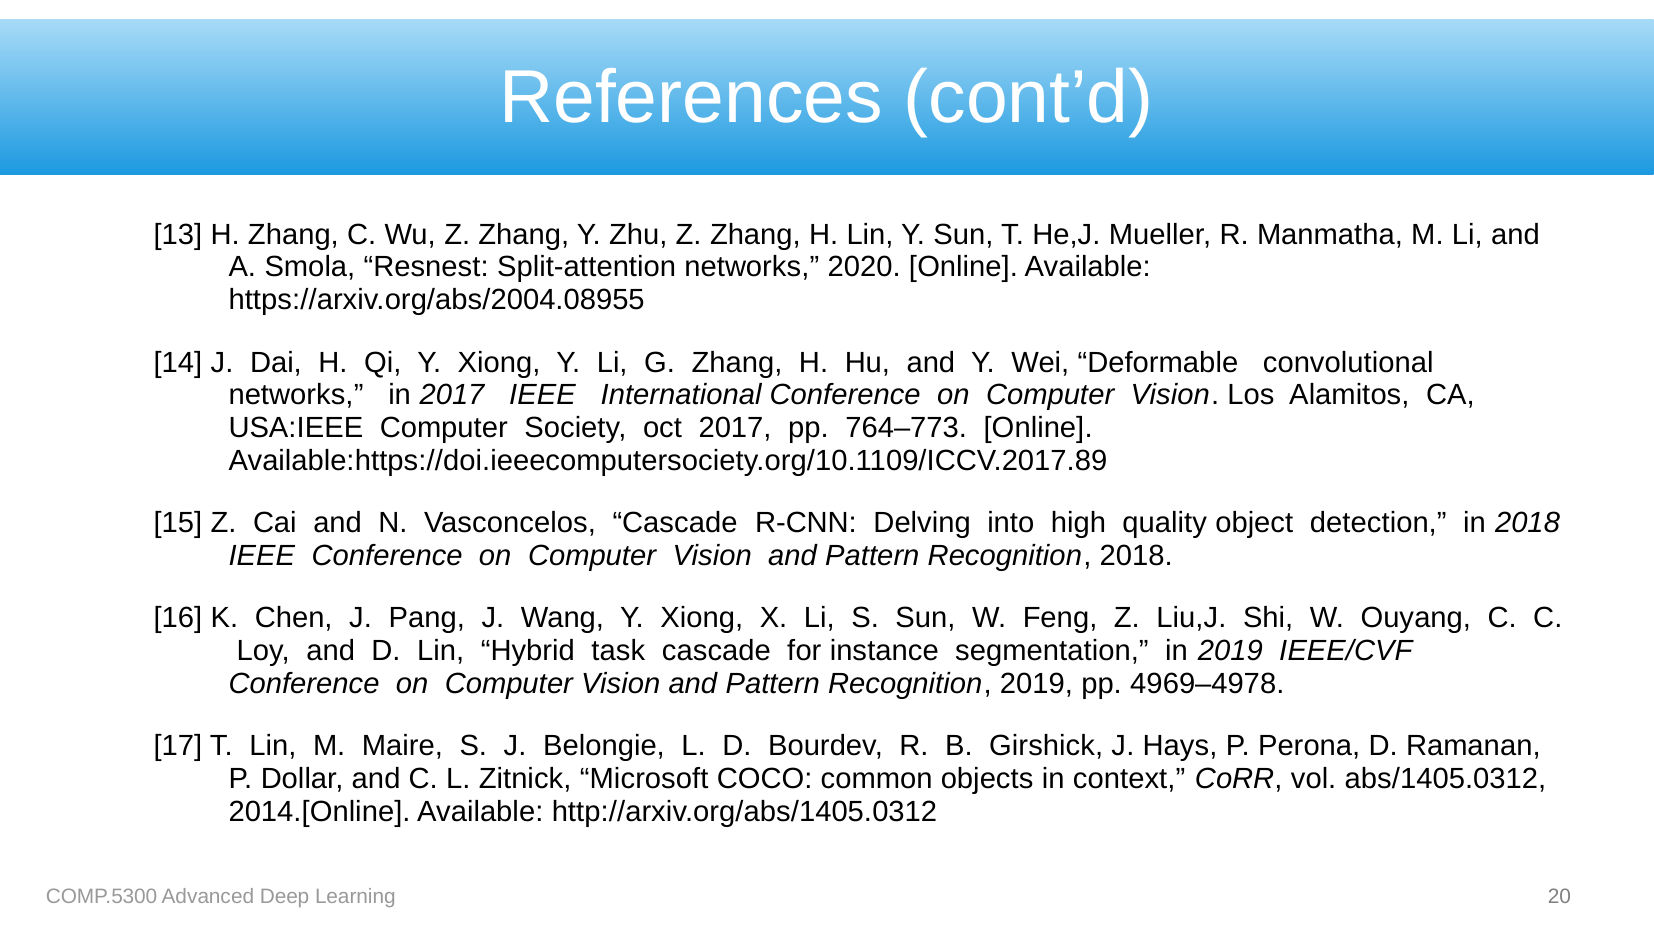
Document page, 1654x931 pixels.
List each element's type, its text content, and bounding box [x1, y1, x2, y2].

title References (cont’d) [0, 19, 1654, 175]
list [13] H. Zhang, C. Wu, Z. Zhang, Y. Zhu, Z. Zhang, H. Lin, Y. Sun, T. He,J. Mueller, R. Manmatha, M. Li, and A. Smola, “Resnest: Split-attention networks,” 2020. [Online]. Available: https://arxiv.org/abs/2004.08955 [14] J. Dai, H. Qi, Y. Xiong, Y. Li, G. Zhang, H. Hu, and Y. Wei, “Deformable convolutional networks,” in 2017 IEEE International Conference on Computer Vision. Los Alamitos, CA, USA:IEEE Computer Society, oct 2017, pp. 764–773. [Online]. Available:https://doi.ieeecomputersociety.org/10.1109/ICCV.2017.89 [15] Z. Cai and N. Vasconcelos, “Cascade R-CNN: Delving into high quality object detection,” in 2018 IEEE Conference on Computer Vision and Pattern Recognition, 2018. [16] K. Chen, J. Pang, J. Wang, Y. Xiong, X. Li, S. Sun, W. Feng, Z. Liu,J. Shi, W. Ouyang, C. C. Loy, and D. Lin, “Hybrid task cascade for instance segmentation,” in 2019 IEEE/CVF Conference on Computer Vision and Pattern Recognition, 2019, pp. 4969–4978. [17] T. Lin, M. Maire, S. J. Belongie, L. D. Bourdev, R. B. Girshick, J. Hays, P. Perona, D. Ramanan, P. Dollar, and C. L. Zitnick, “Microsoft COCO: common objects in context,” CoRR, vol. abs/1405.0312, 2014.[Online]. Available: http://arxiv.org/abs/1405.0312 [82, 217, 1571, 841]
